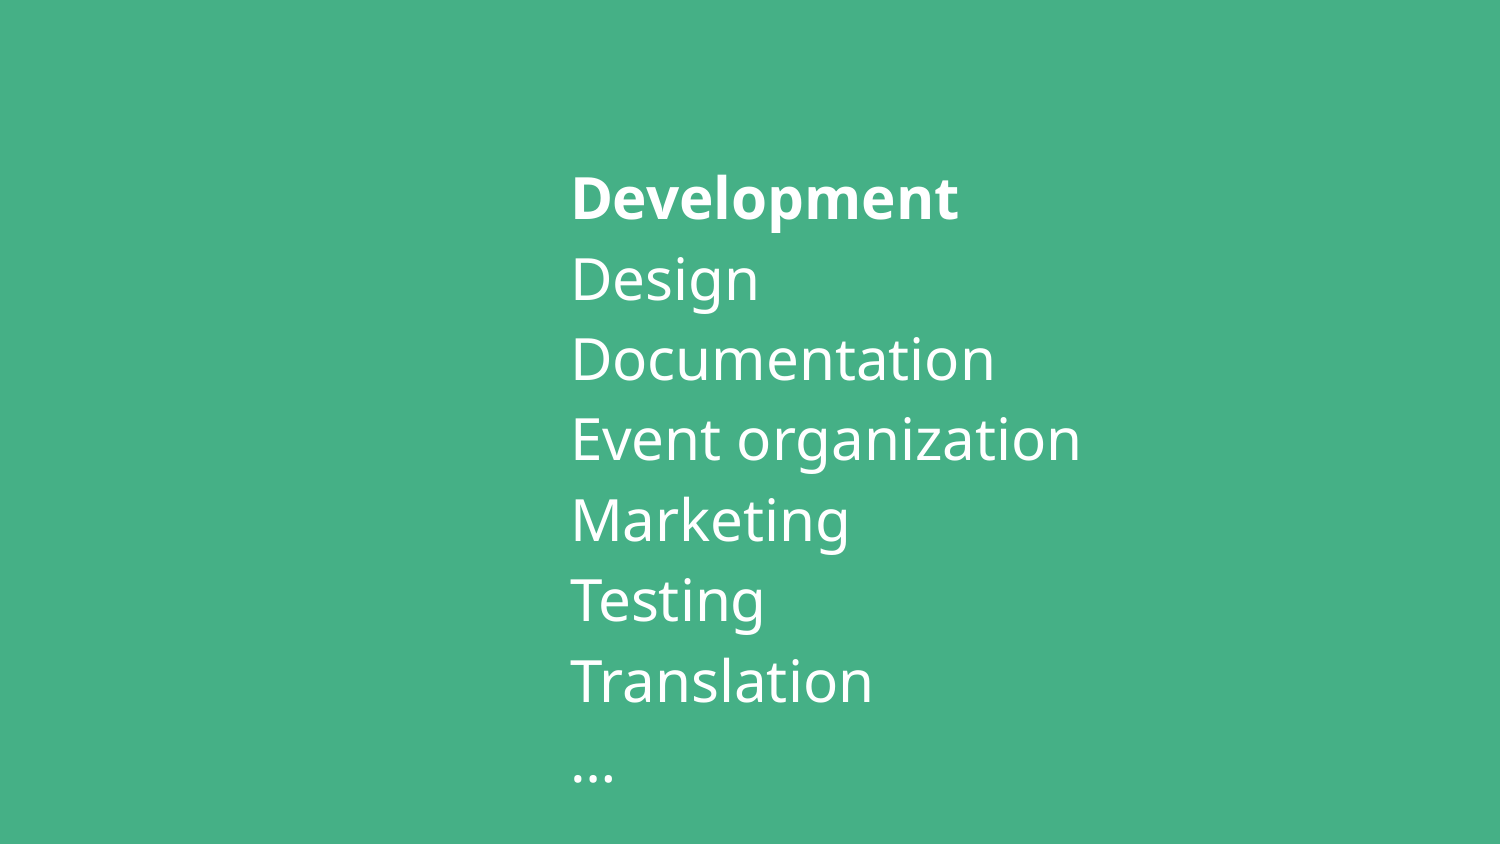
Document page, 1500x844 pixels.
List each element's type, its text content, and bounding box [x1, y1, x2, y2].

title Development Design Documentation Event organization Marketing Testing Translation … [555, 15, 1449, 844]
